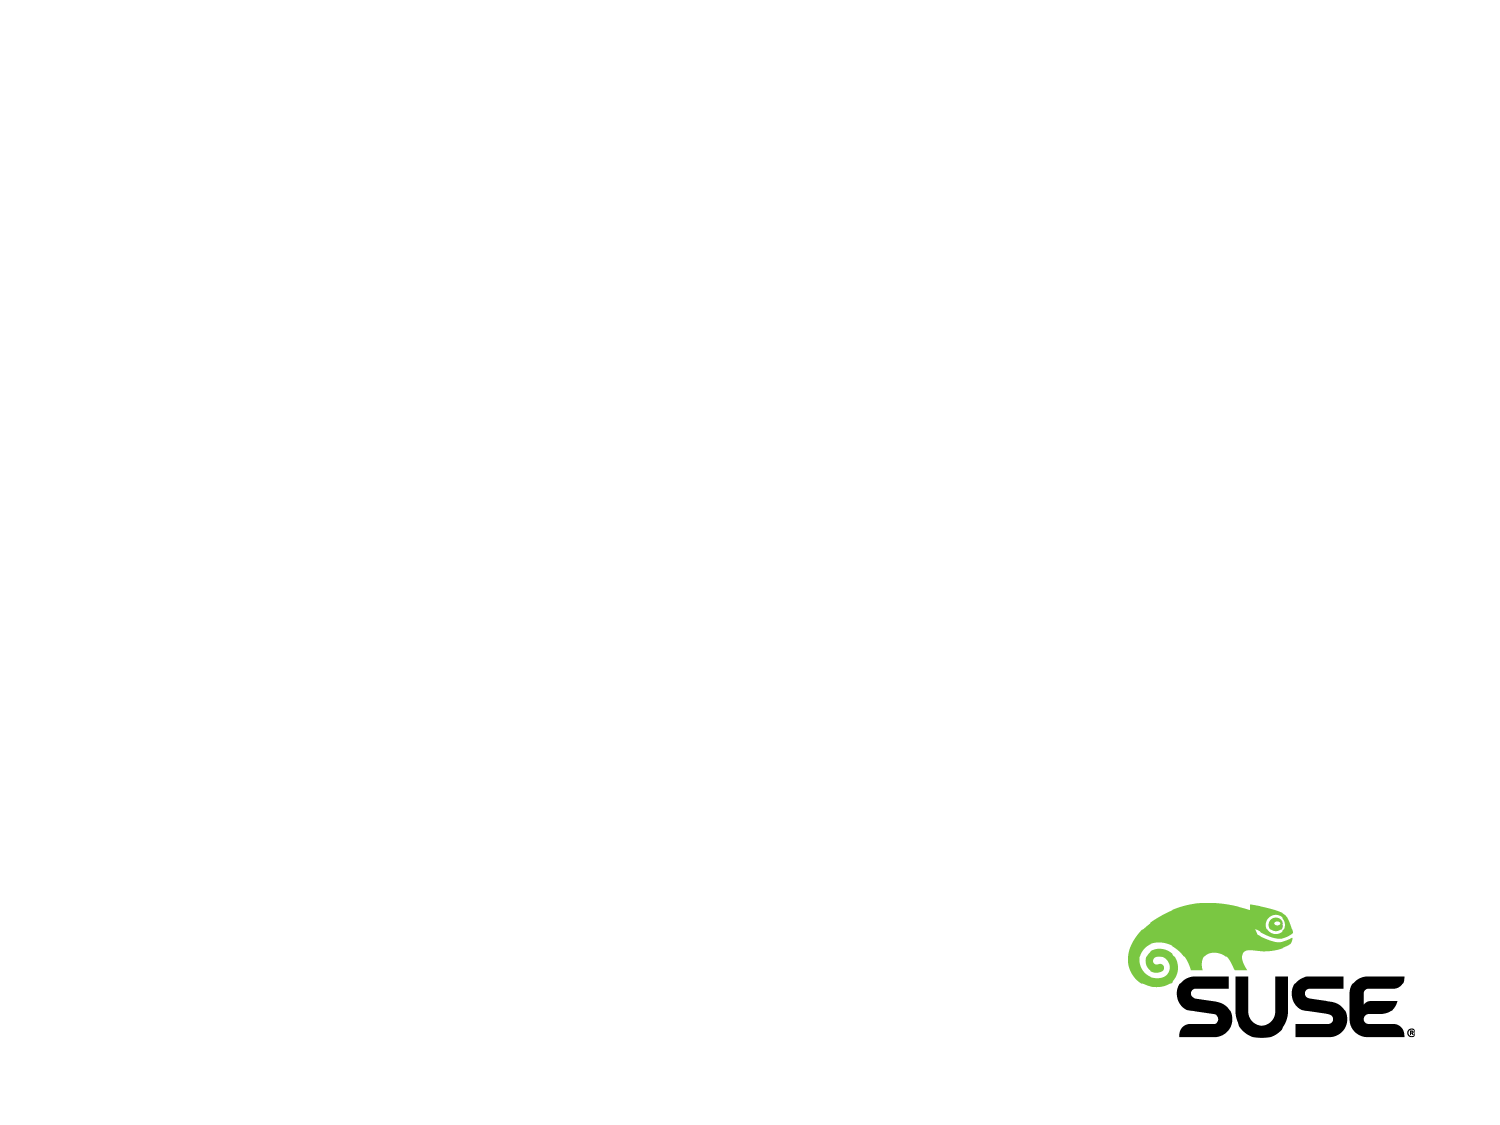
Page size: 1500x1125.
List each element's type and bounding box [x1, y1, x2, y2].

picture [1128, 903, 1415, 1038]
